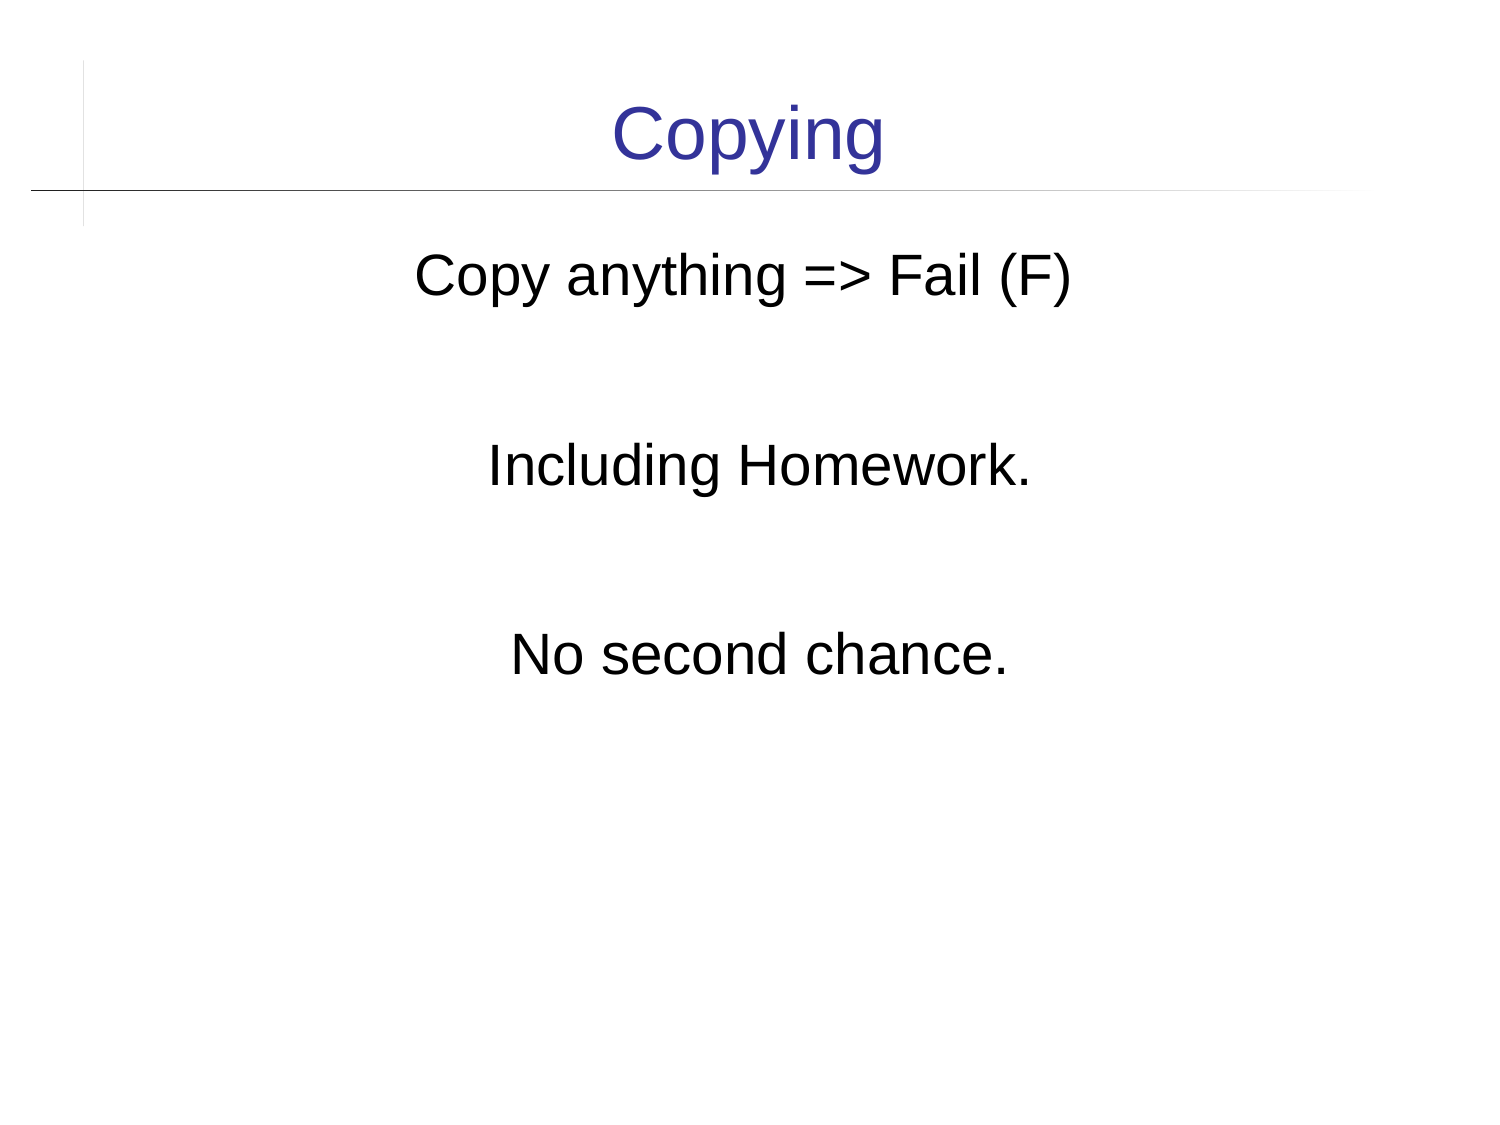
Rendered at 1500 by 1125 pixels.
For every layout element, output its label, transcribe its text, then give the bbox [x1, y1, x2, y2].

list Copy anything => Fail (F) Including Homework. No second chance. [110, 229, 1408, 960]
title Copying [100, 42, 1398, 183]
